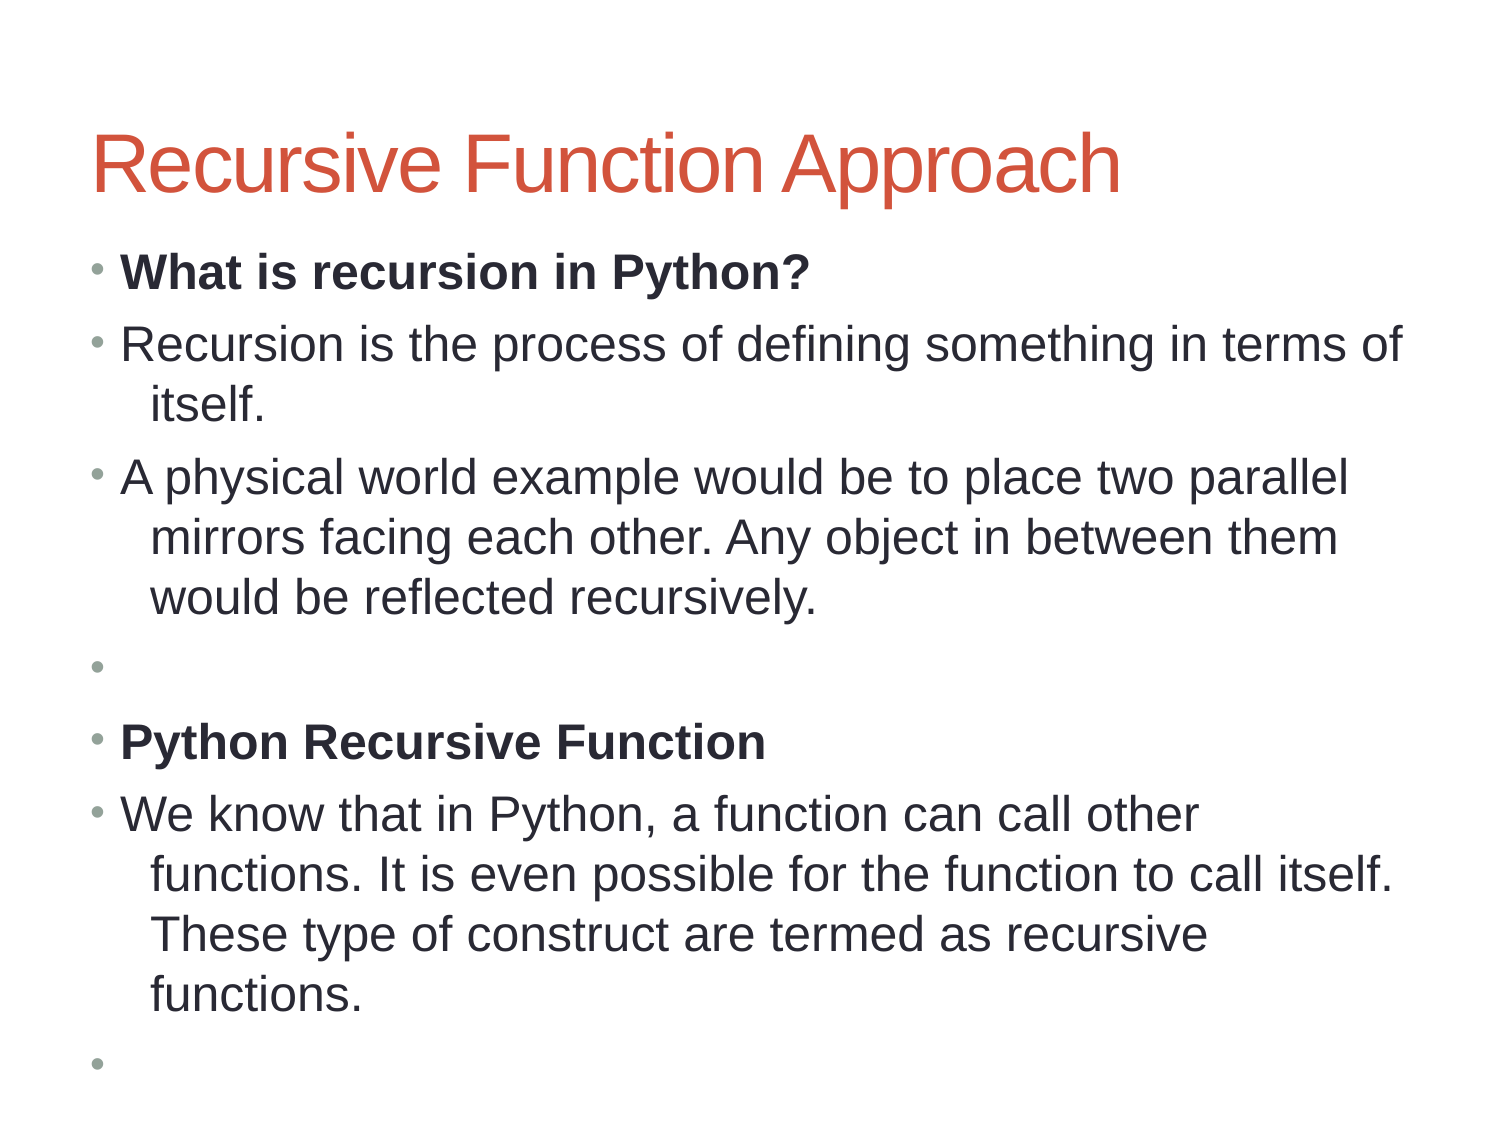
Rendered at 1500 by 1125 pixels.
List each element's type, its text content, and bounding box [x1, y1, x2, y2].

title Recursive Function Approach [75, 87, 1426, 231]
list What is recursion in Python? Recursion is the process of defining something in terms of itself. A physical world example would be to place two parallel mirrors facing each other. Any object in between them would be reflected recursively. Python Recursive Function We know that in Python, a function can call other functions. It is even possible for the function to call itself. These type of construct are termed as recursive functions. [75, 231, 1426, 1063]
